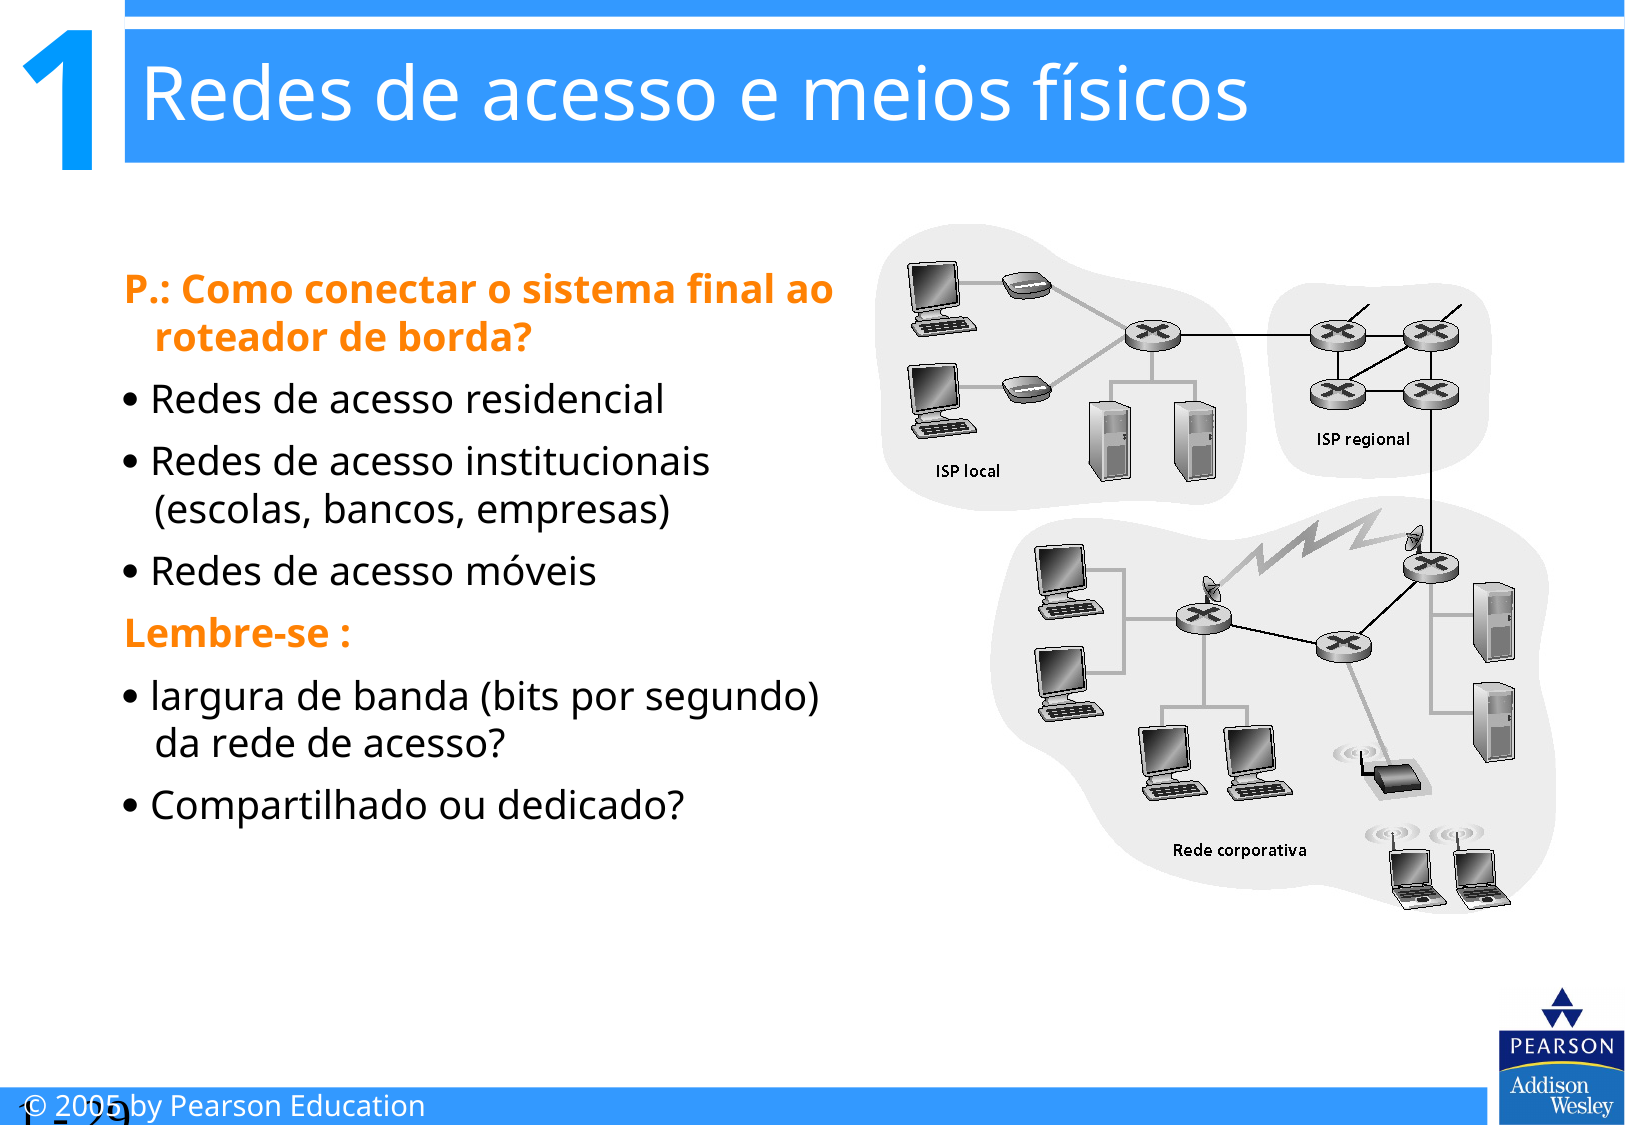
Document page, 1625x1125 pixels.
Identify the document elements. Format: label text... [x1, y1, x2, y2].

text_box Redes de acesso e meios físicos [125, 37, 1625, 138]
list P.: Como conectar o sistema final ao roteador de borda?  Redes de acesso residencial  Redes de acesso institucionais (escolas, bancos, empresas)  Redes de acesso móveis Lembre-se :  largura de banda (bits por segundo) da rede de acesso?  Compartilhado ou dedicado? [108, 256, 859, 869]
picture [1499, 987, 1625, 1125]
picture [875, 224, 1556, 914]
